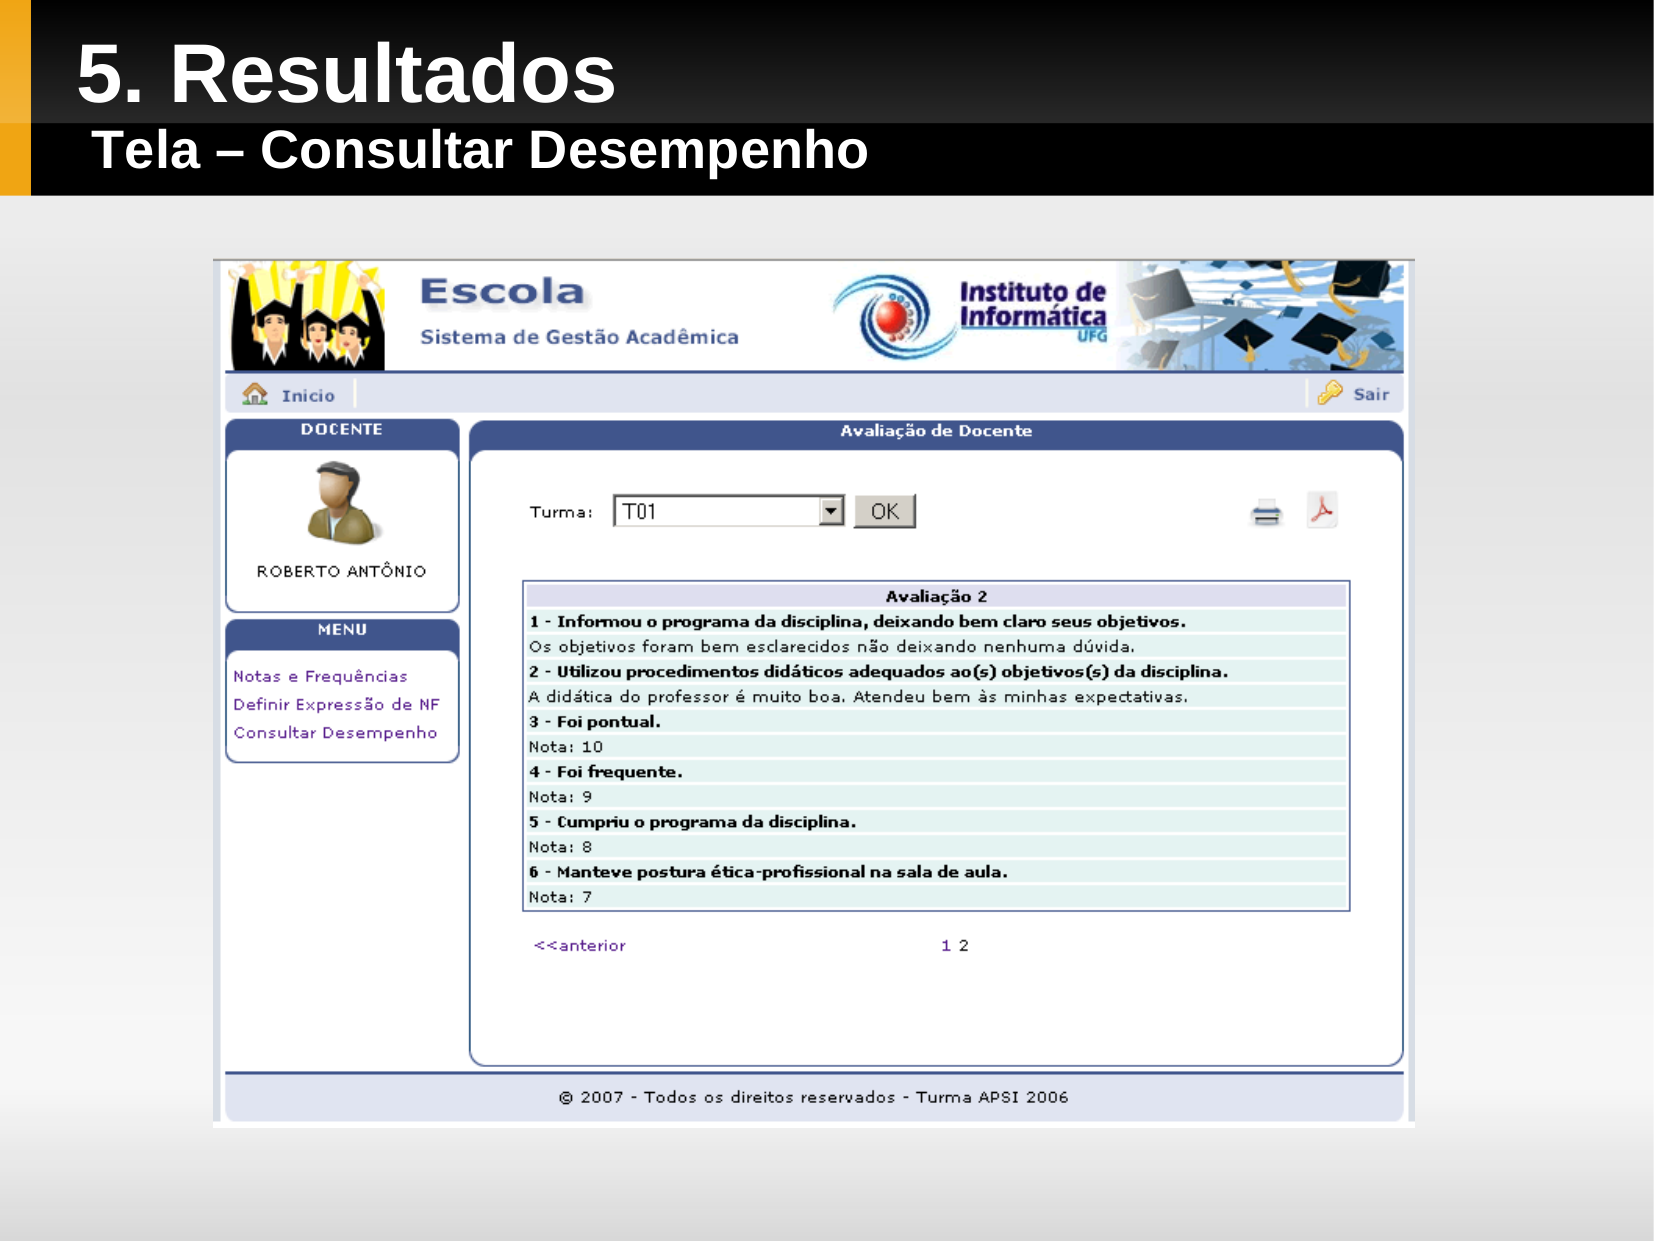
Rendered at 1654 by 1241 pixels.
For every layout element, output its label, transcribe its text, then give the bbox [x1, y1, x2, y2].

title 5. Resultados Tela – Consultar Desempenho [76, 0, 1565, 208]
picture [0, 0, 1654, 1241]
